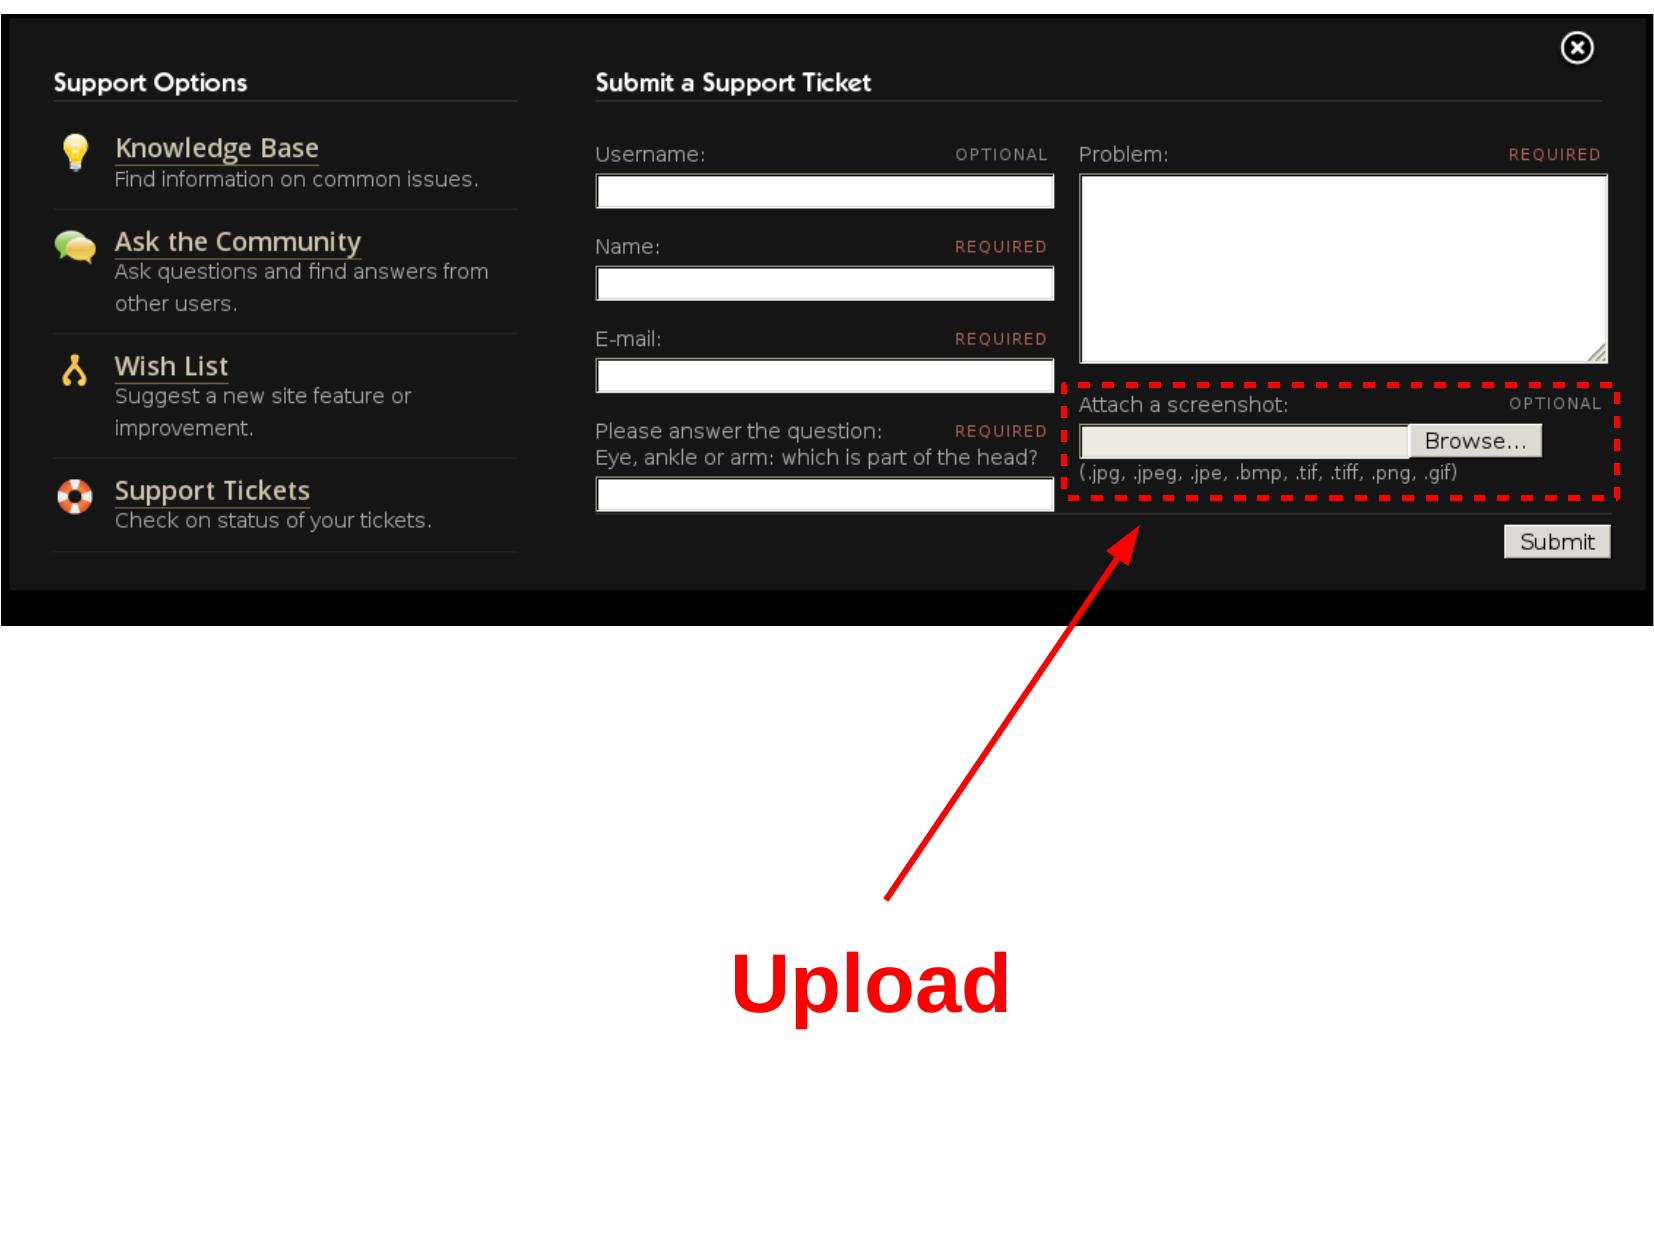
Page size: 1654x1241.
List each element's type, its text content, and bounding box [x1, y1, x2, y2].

picture [1, 14, 1654, 626]
text_box Upload [715, 929, 1028, 1038]
